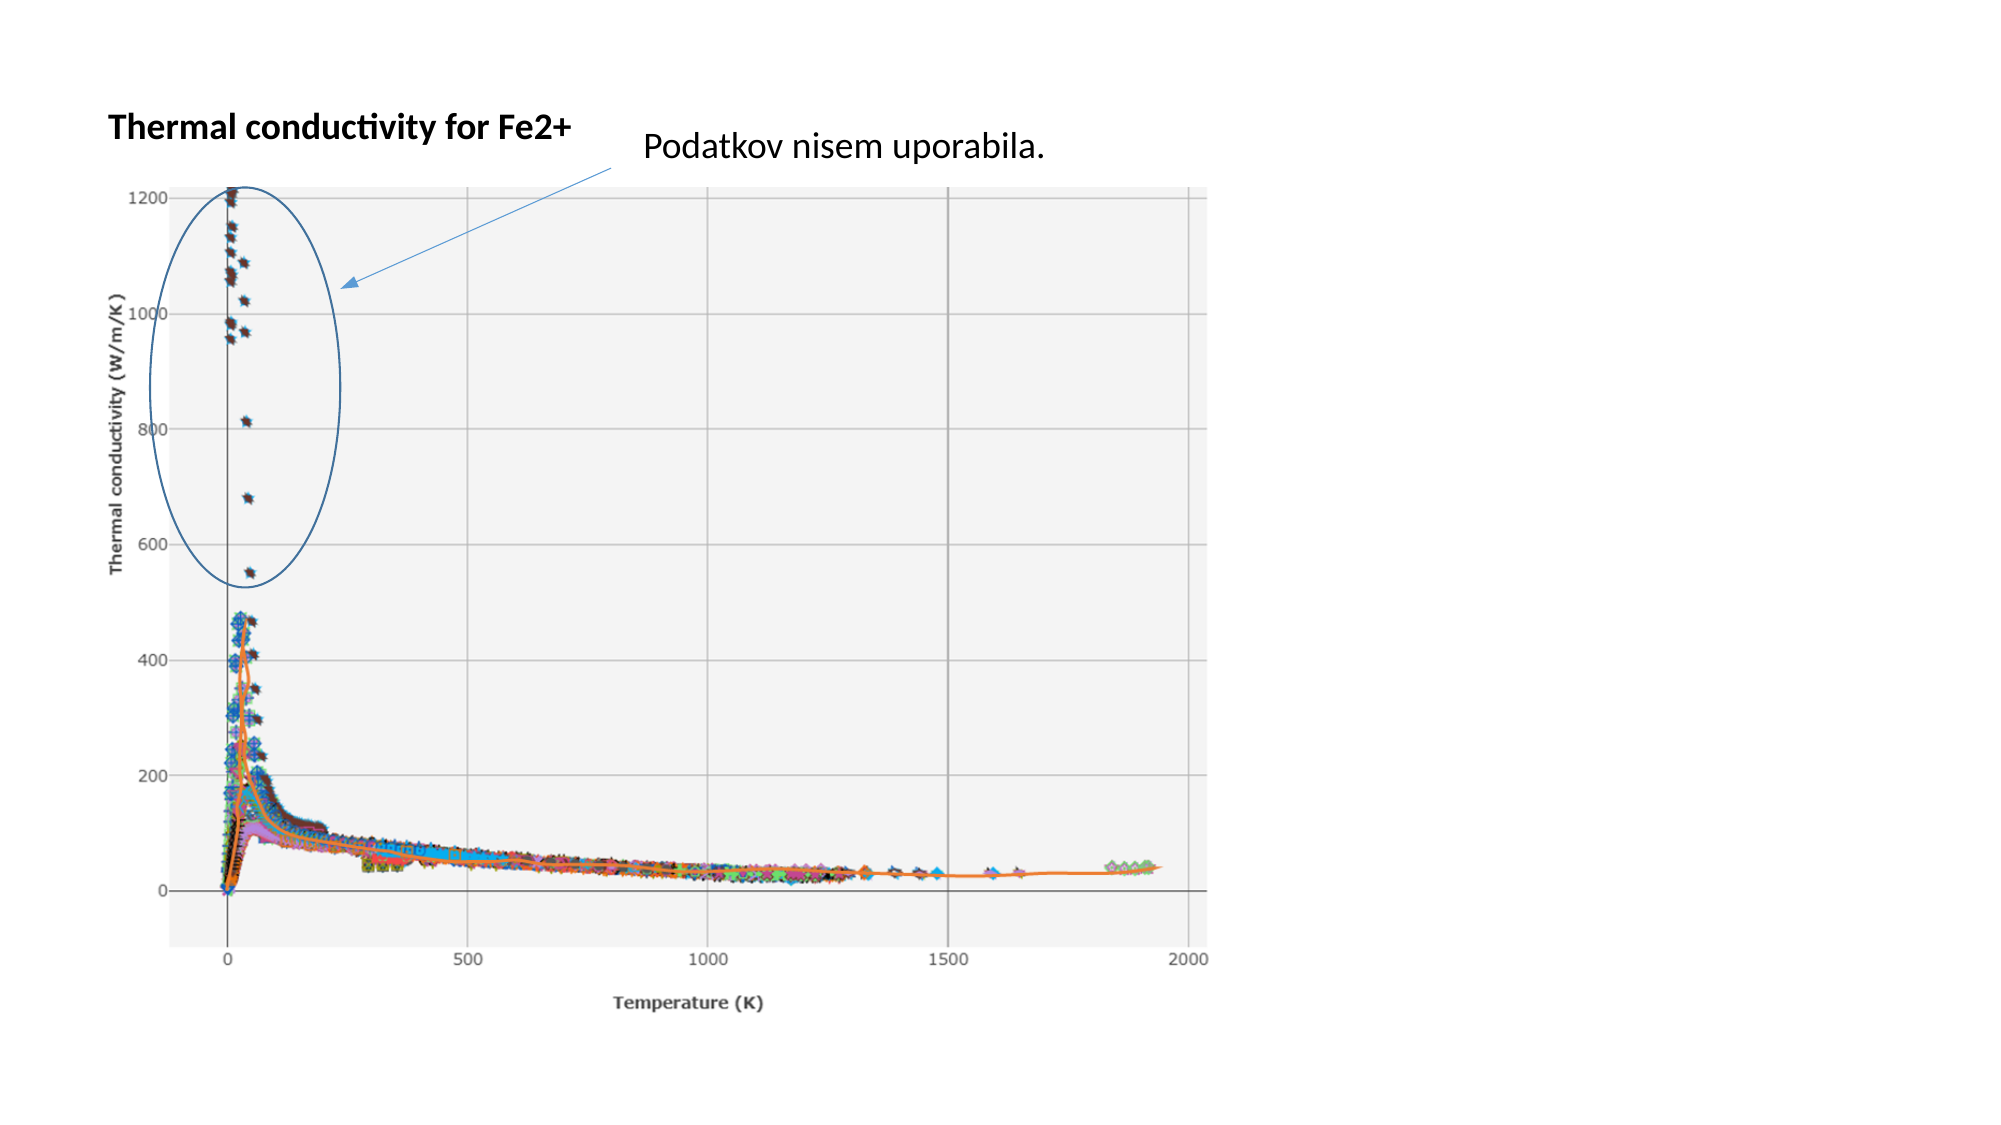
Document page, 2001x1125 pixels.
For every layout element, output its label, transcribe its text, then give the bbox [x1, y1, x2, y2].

text_box Podatkov nisem uporabila. [628, 113, 1114, 175]
picture [152, 189, 339, 586]
picture [93, 187, 1229, 1021]
text_box Thermal conductivity for Fe2+ [93, 94, 1170, 156]
